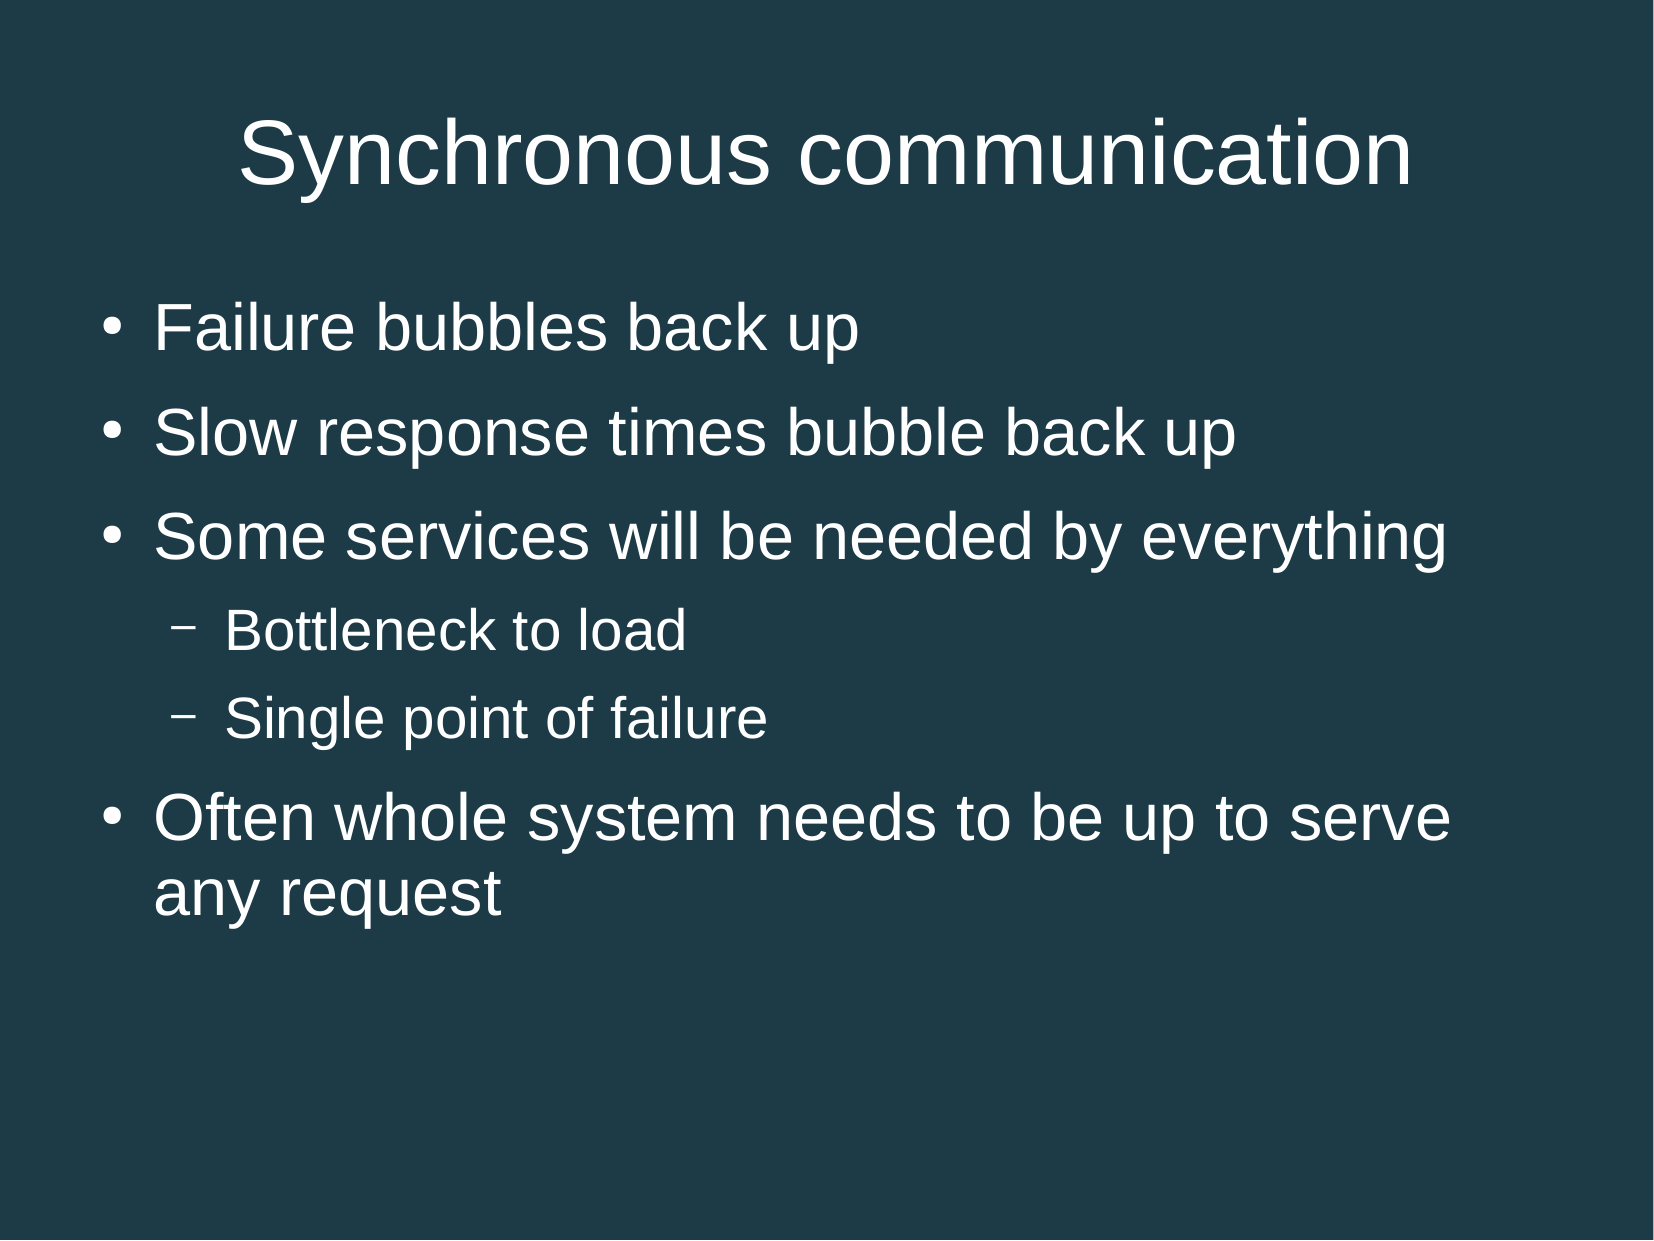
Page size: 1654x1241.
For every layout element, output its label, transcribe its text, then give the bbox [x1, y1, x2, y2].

title Synchronous communication [82, 49, 1571, 257]
list Failure bubbles back up Slow response times bubble back up Some services will be needed by everything Bottleneck to load Single point of failure Often whole system needs to be up to serve any request [82, 290, 1571, 1010]
